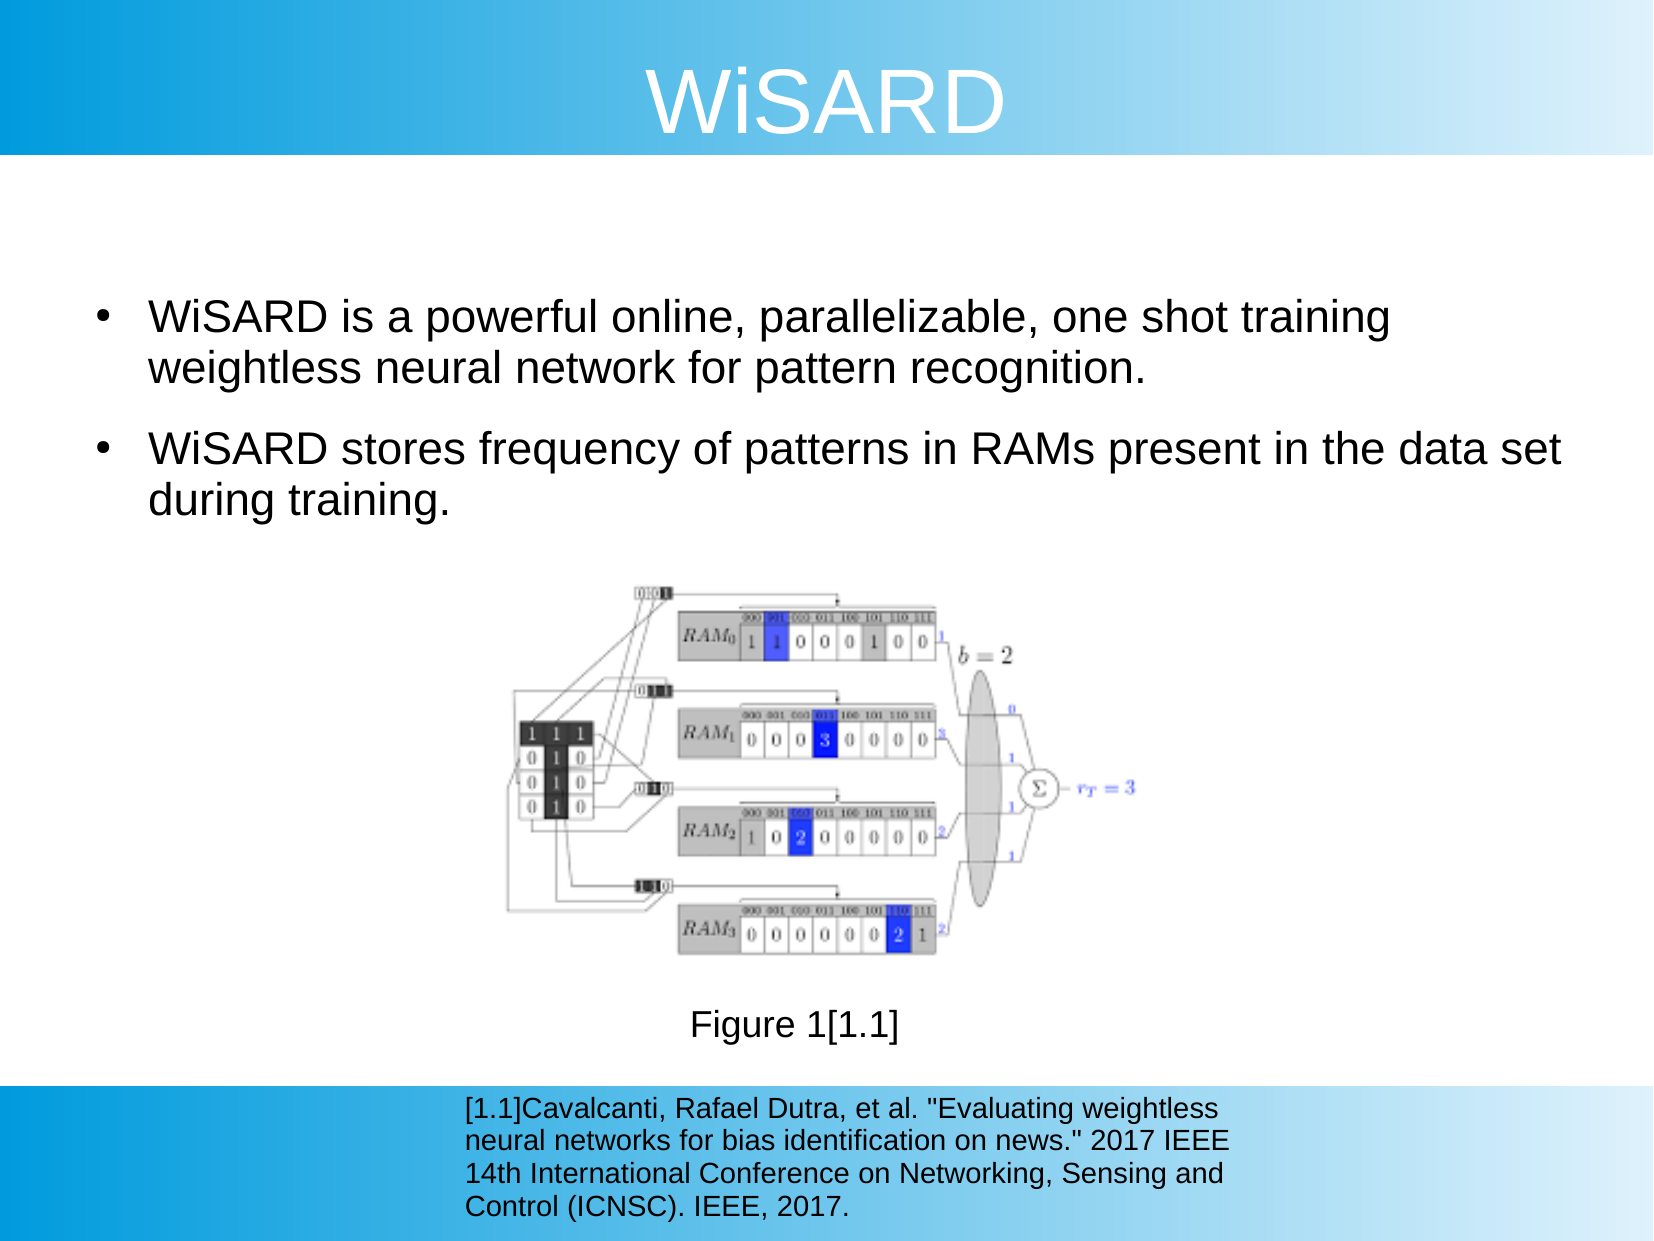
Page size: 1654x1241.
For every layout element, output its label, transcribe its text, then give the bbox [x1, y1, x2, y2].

list WiSARD is a powerful online, parallelizable, one shot training weightless neural network for pattern recognition. WiSARD stores frequency of patterns in RAMs present in the data set during training. [77, 210, 1566, 930]
text_box Figure 1[1.1] [675, 996, 1096, 1096]
picture [501, 583, 1141, 961]
text_box [1.1]Cavalcanti, Rafael Dutra, et al. "Evaluating weightless neural networks for bias identification on news." 2017 IEEE 14th International Conference on Networking, Sensing and Control (ICNSC). IEEE, 2017. [450, 1084, 1261, 1231]
title WiSARD [82, 49, 1571, 155]
